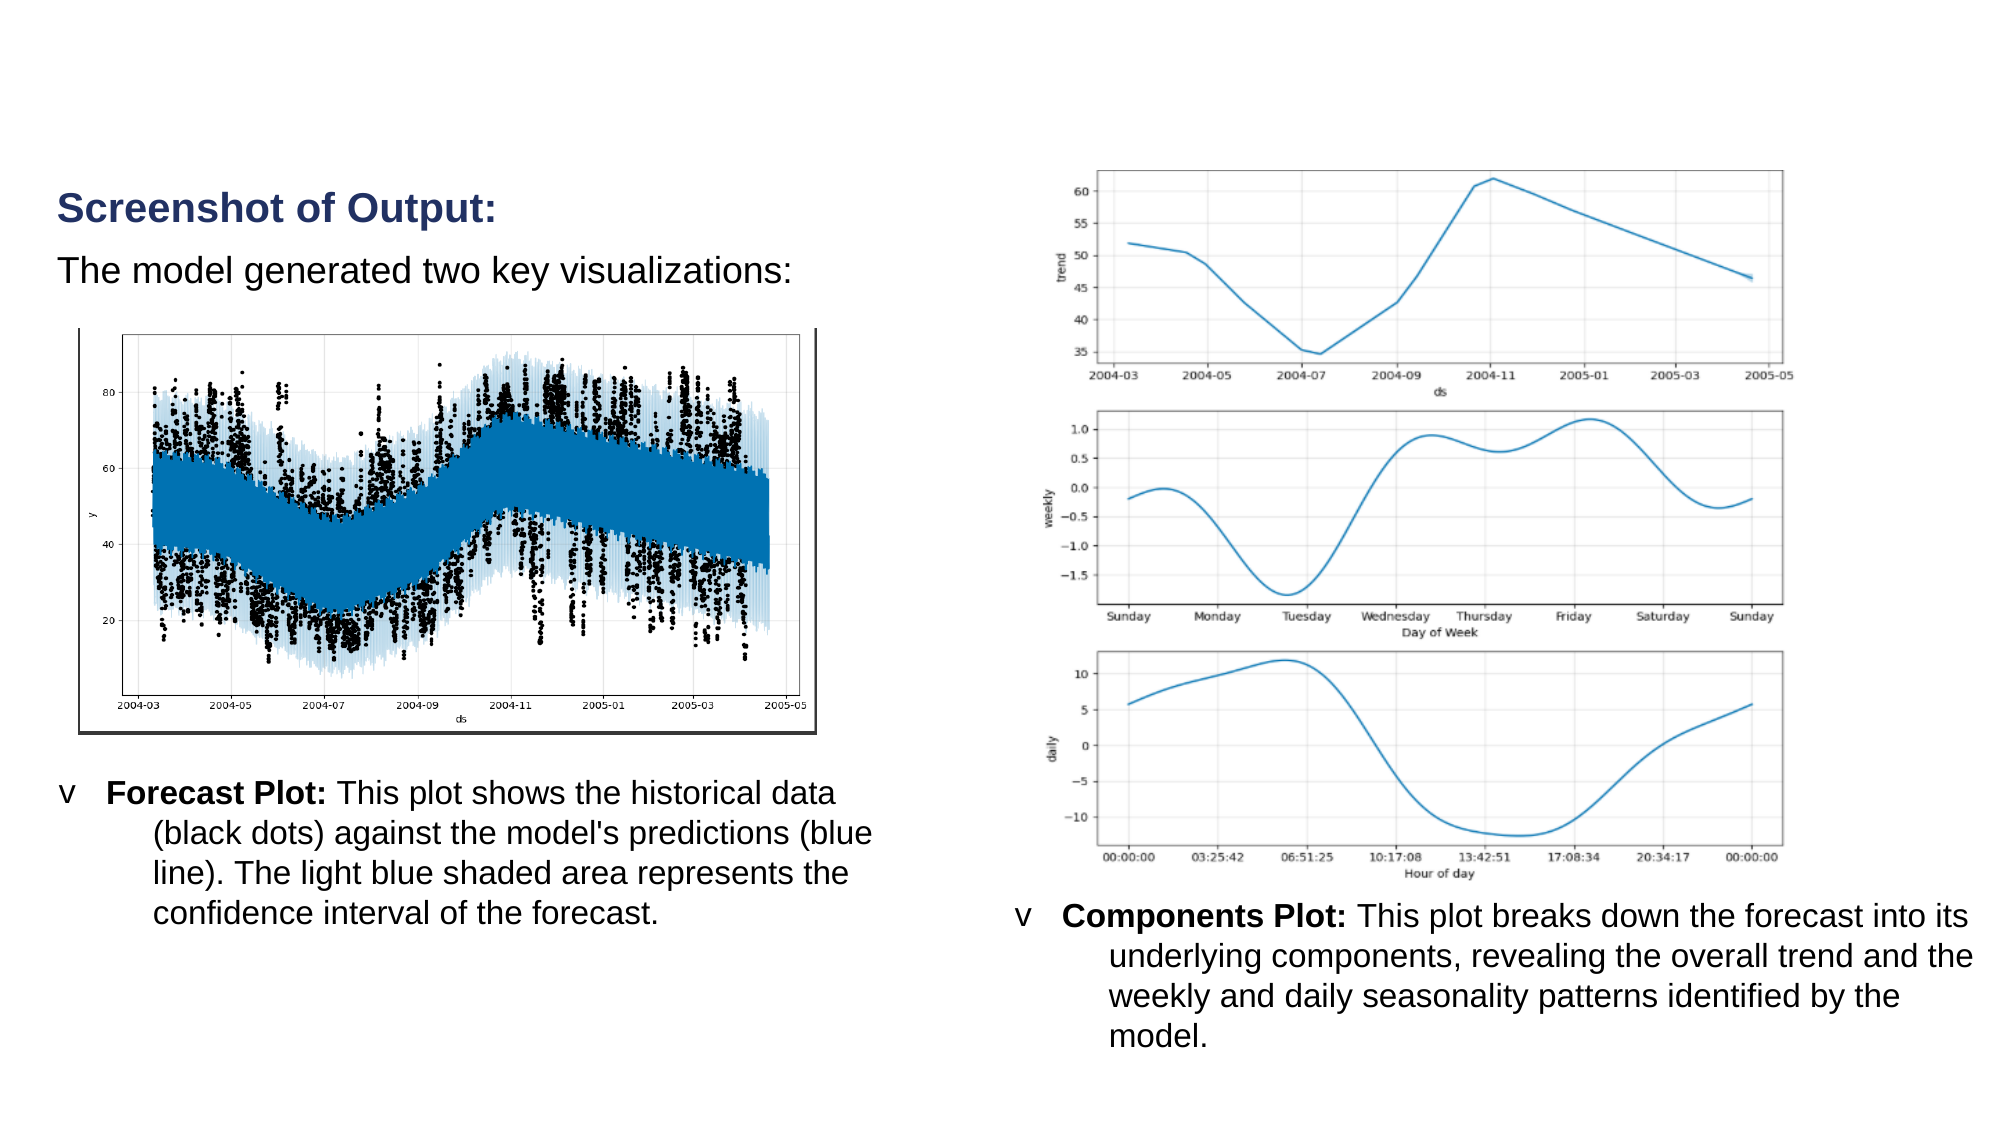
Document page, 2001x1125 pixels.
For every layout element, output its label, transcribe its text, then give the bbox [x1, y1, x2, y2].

text_box Forecast Plot: This plot shows the historical data (black dots) against the model's predictions (blue line). The light blue shaded area represents the confidence interval of the forecast. [44, 763, 937, 941]
text_box The model generated two key visualizations: [41, 238, 1042, 301]
picture [1042, 170, 1800, 886]
text_box Components Plot: This plot breaks down the forecast into its underlying components, revealing the overall trend and the weekly and daily seasonality patterns identified by the model. [999, 886, 2000, 1023]
text_box Screenshot of Output: [41, 172, 1042, 238]
picture [78, 328, 817, 735]
